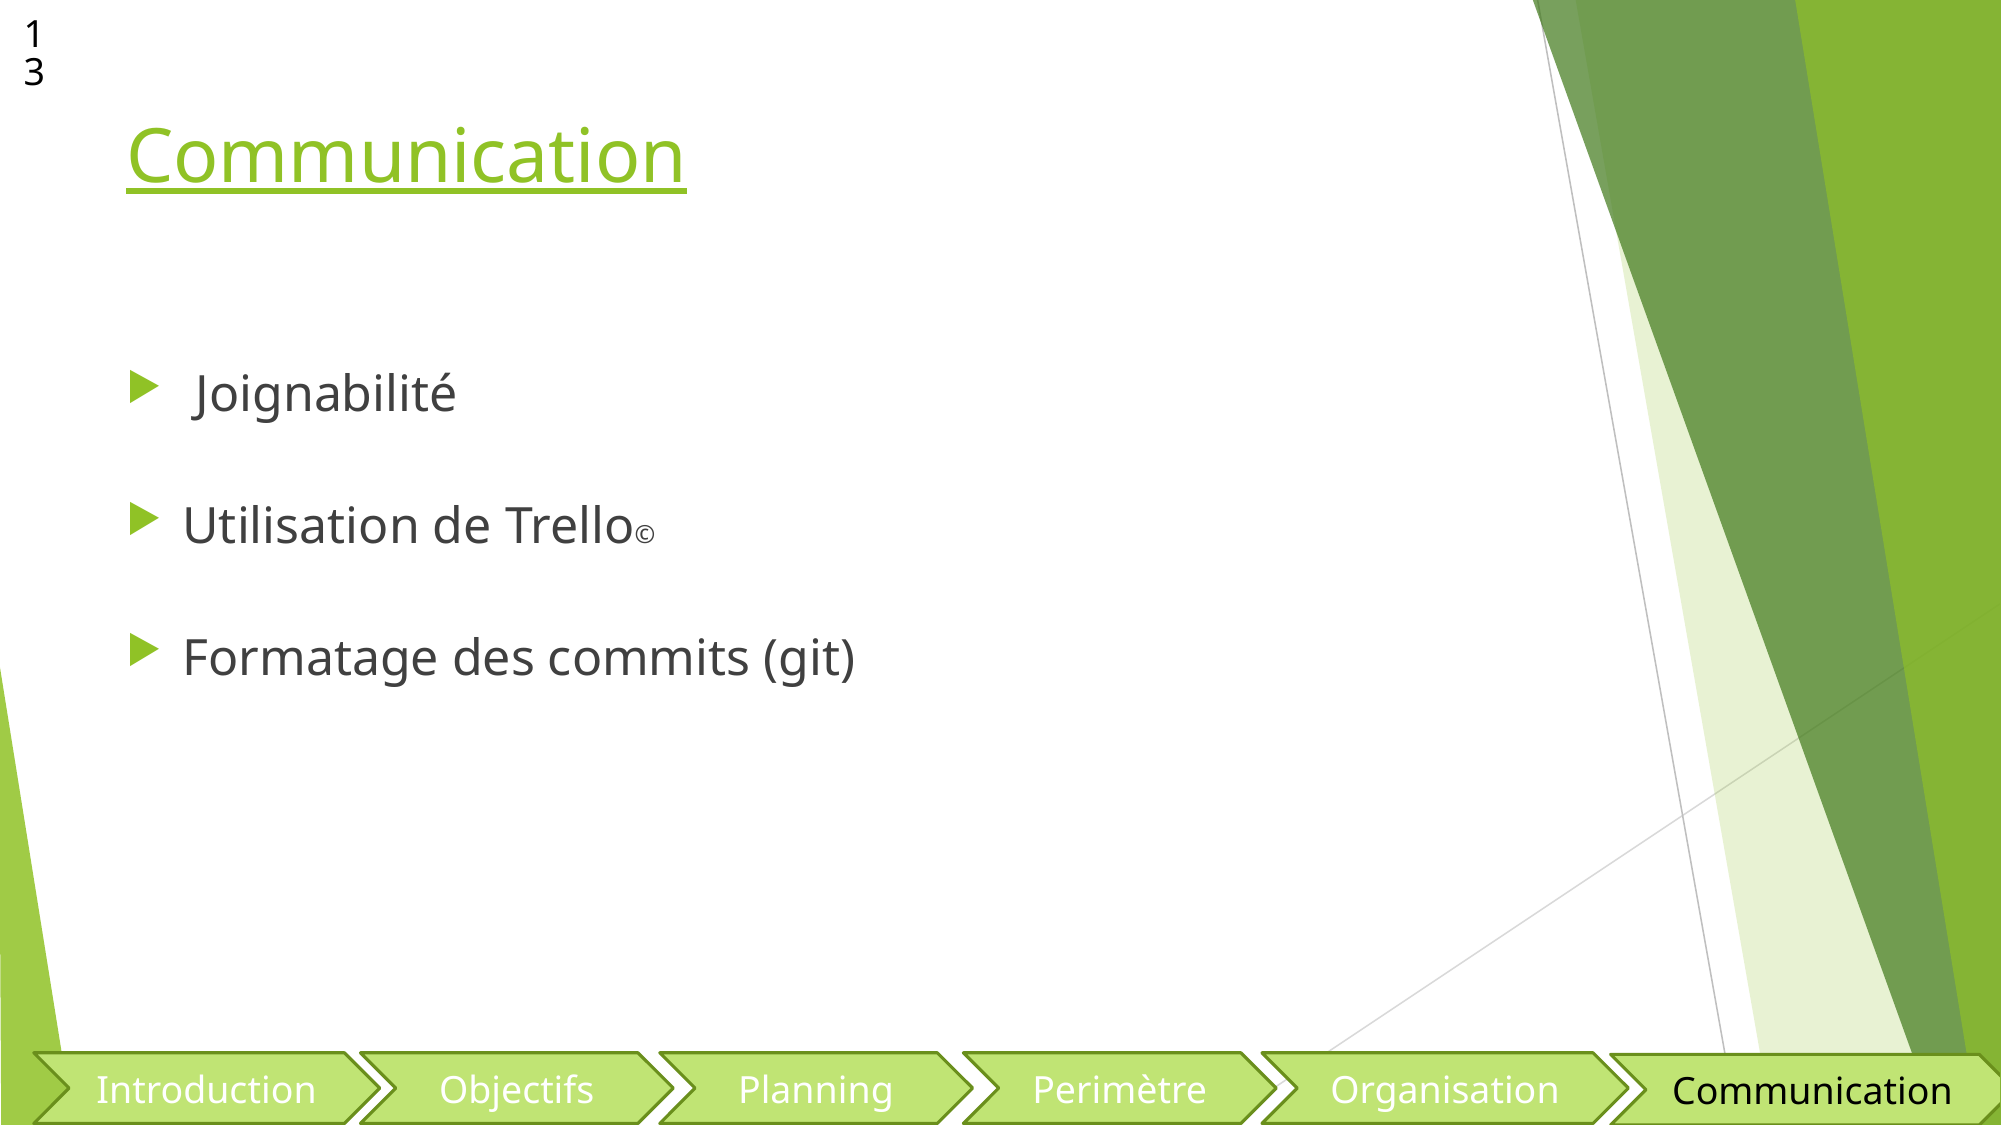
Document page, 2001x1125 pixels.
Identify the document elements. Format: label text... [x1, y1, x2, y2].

text_box Planning [659, 1052, 973, 1124]
title Communication [111, 99, 1522, 317]
list Joignabilité Utilisation de Trello© Formatage des commits (git) [111, 354, 1393, 992]
text_box Introduction [33, 1052, 380, 1124]
text_box Communication [1610, 1054, 2000, 1125]
text_box Objectifs [360, 1052, 674, 1124]
text_box Perimètre [963, 1052, 1277, 1124]
text_box Organisation [1261, 1052, 1629, 1124]
